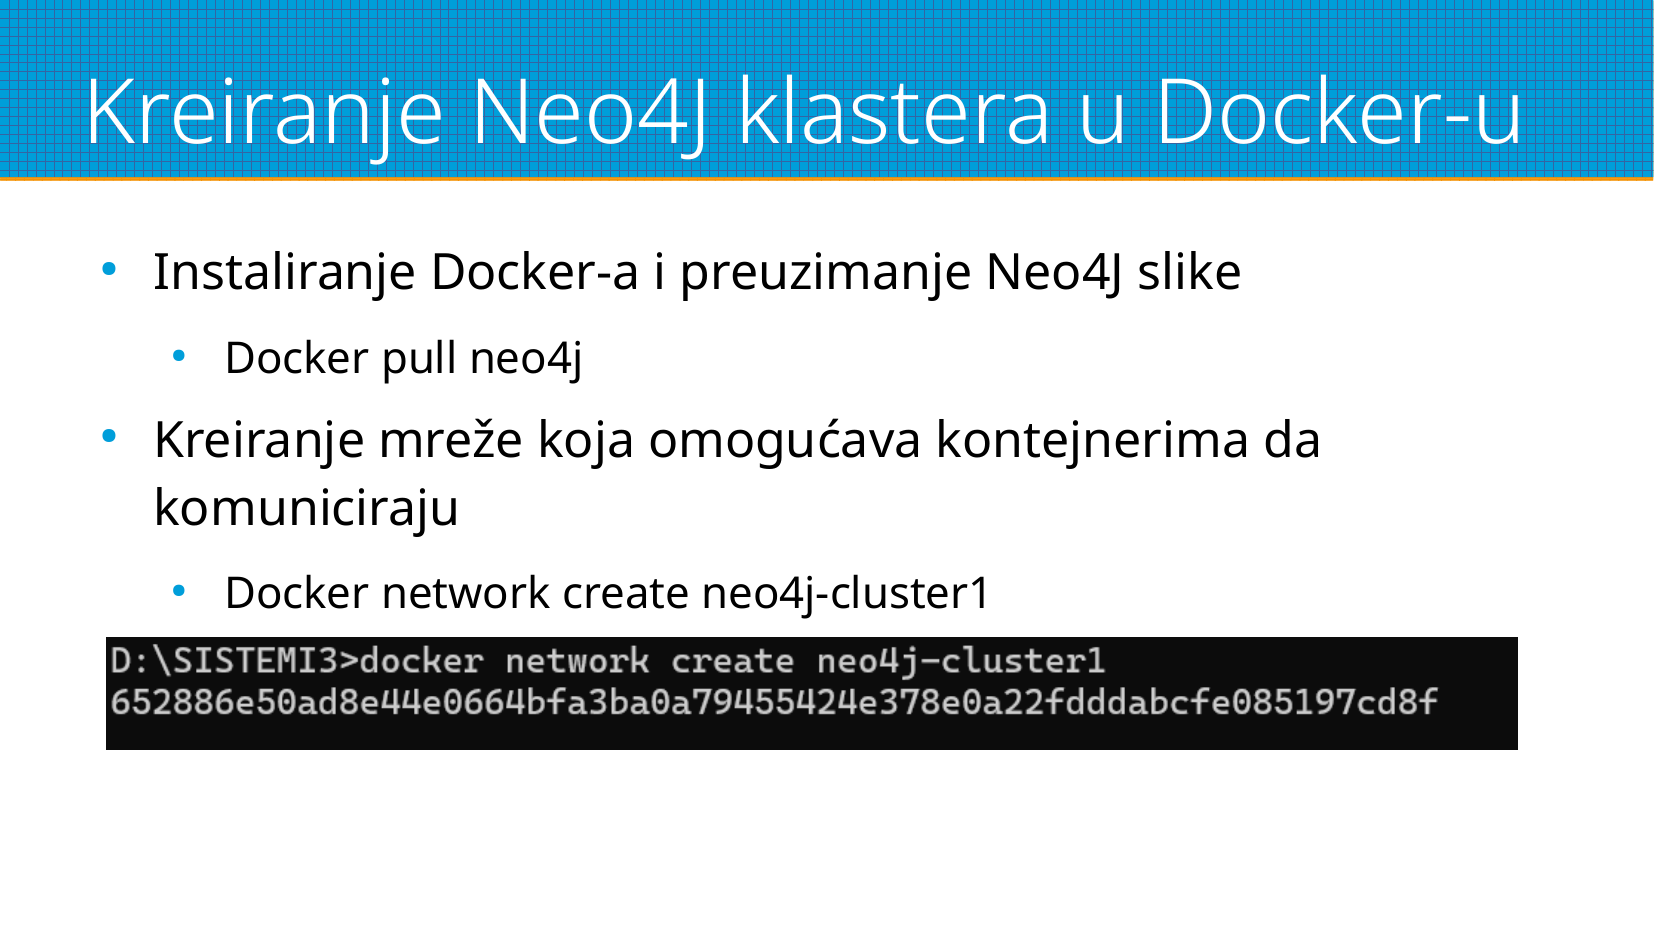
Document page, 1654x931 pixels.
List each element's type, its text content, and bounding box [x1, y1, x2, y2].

title Kreiranje Neo4J klastera u Docker-u [82, 14, 1571, 171]
picture [106, 637, 1518, 751]
list Instaliranje Docker-a i preuzimanje Neo4J slike Docker pull neo4j Kreiranje mreže koja omogućava kontejnerima da komuniciraju Docker network create neo4j-cluster1 [82, 236, 1563, 811]
